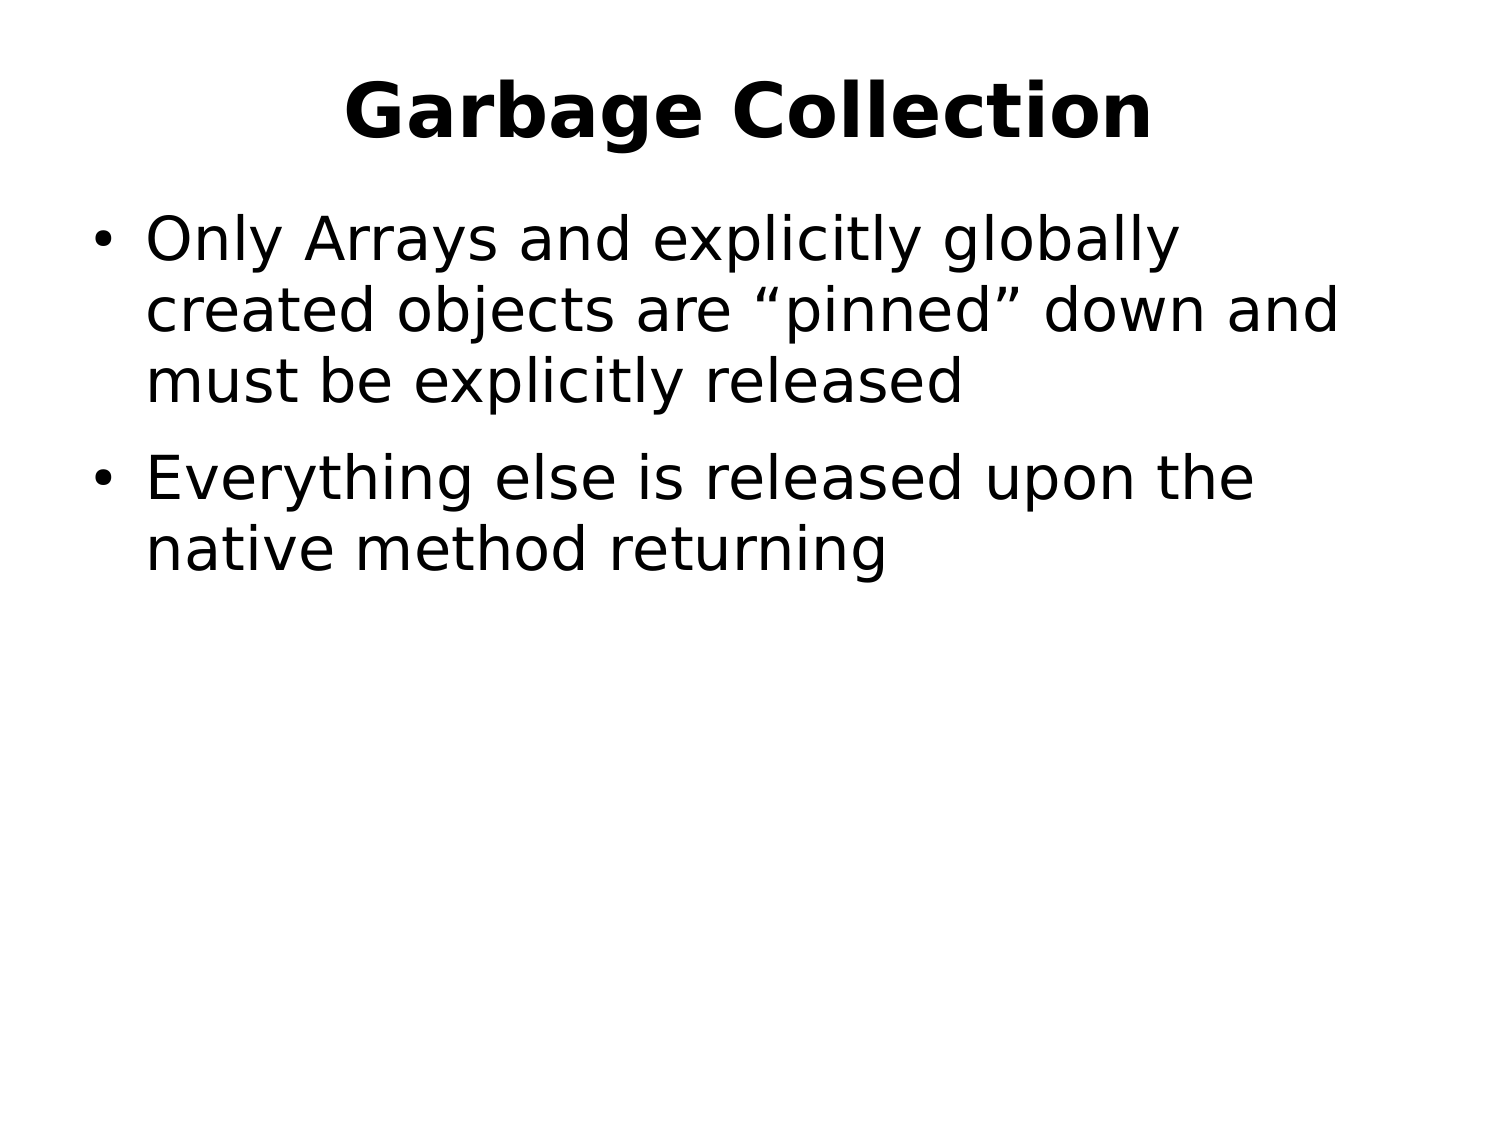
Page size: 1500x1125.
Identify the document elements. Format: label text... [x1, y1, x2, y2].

list Only Arrays and explicitly globally created objects are “pinned” down and must be explicitly released Everything else is released upon the native method returning [75, 204, 1395, 1075]
title Garbage Collection [75, 44, 1425, 177]
